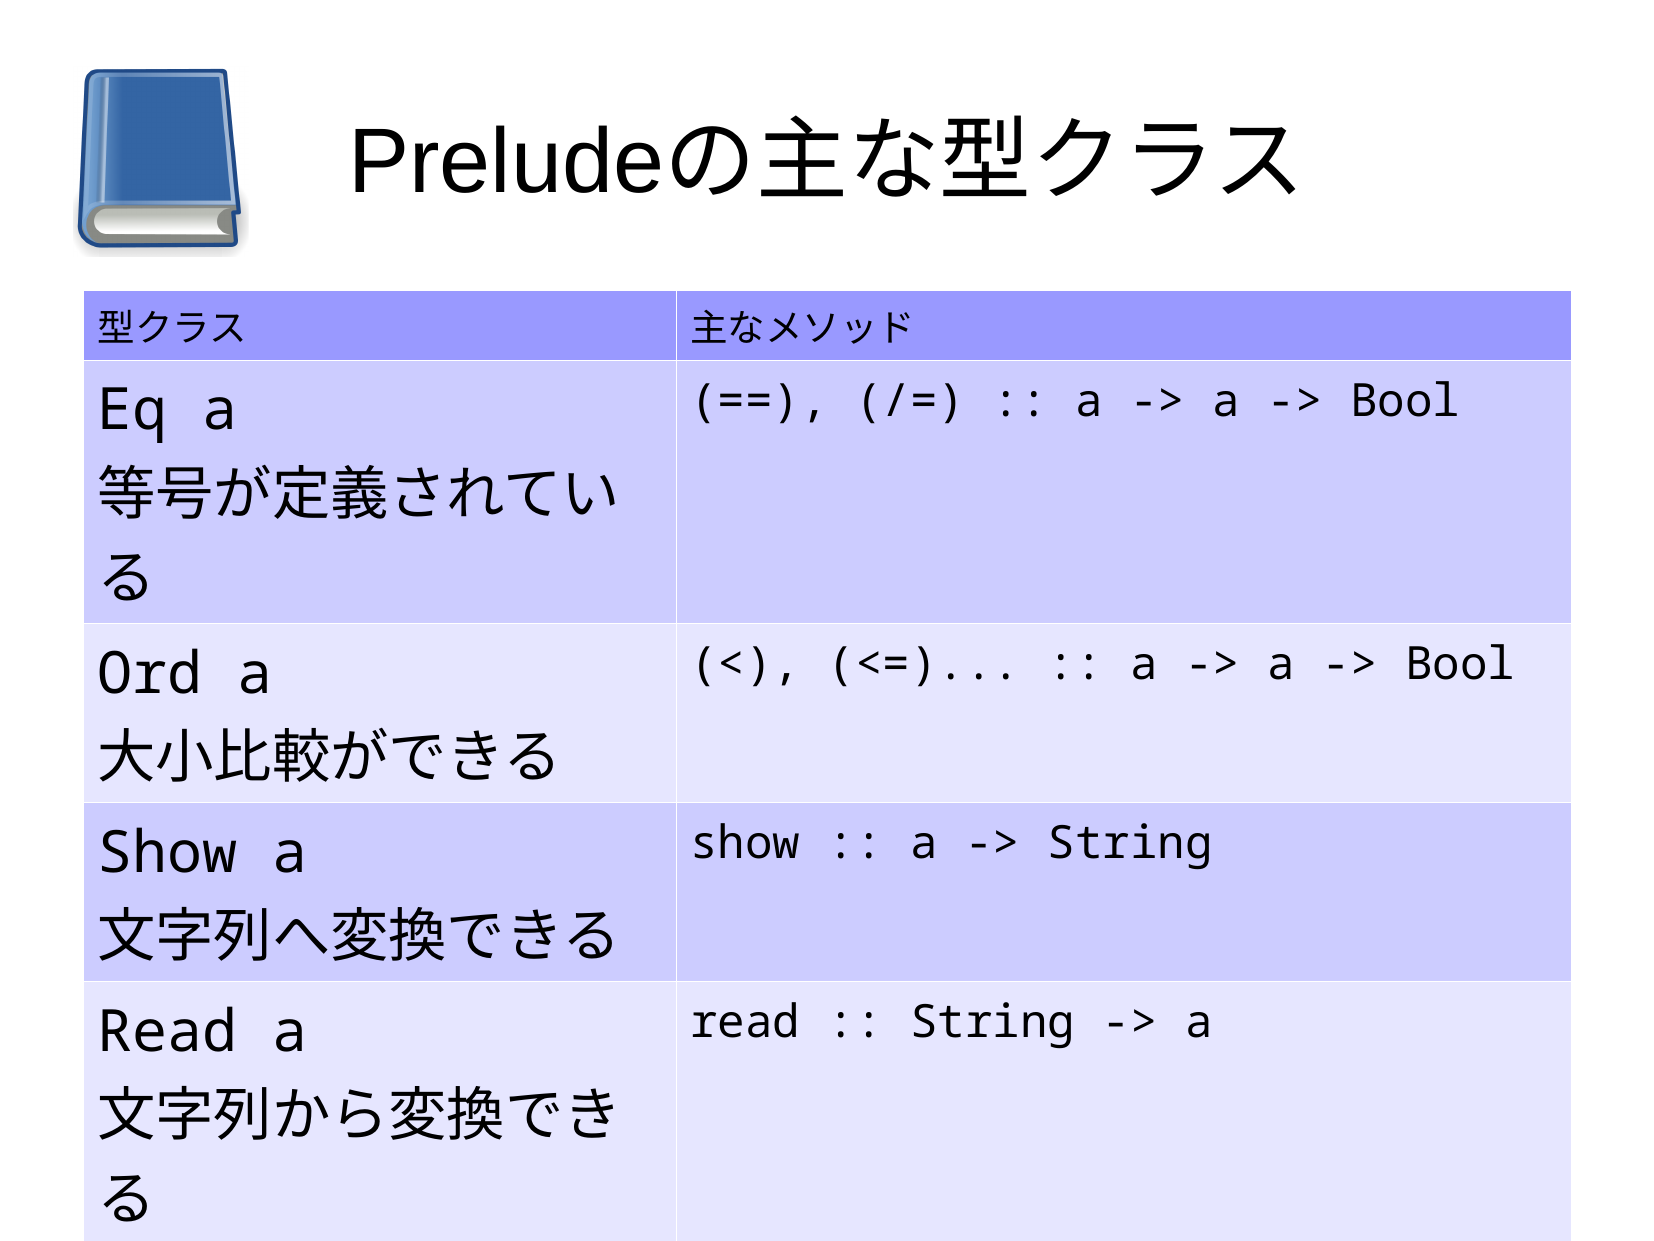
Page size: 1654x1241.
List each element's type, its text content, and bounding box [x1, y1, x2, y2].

table_header 型クラス [84, 291, 676, 360]
table_cell Read a 文字列から変換できる [84, 982, 676, 1241]
table_cell Show a 文字列へ変換できる [84, 803, 676, 981]
table_header 主なメソッド [677, 291, 1571, 360]
title Preludeの主な型クラス [82, 49, 1571, 257]
table_cell (==), (/=) :: a -> a -> Bool [677, 361, 1571, 623]
table_cell Ord a 大小比較ができる [84, 624, 676, 802]
table_cell Eq a 等号が定義されている [84, 361, 676, 623]
table_cell read :: String -> a [677, 982, 1571, 1241]
table_cell (<), (<=)... :: a -> a -> Bool [677, 624, 1571, 802]
picture [73, 66, 249, 257]
table_cell show :: a -> String [677, 803, 1571, 981]
